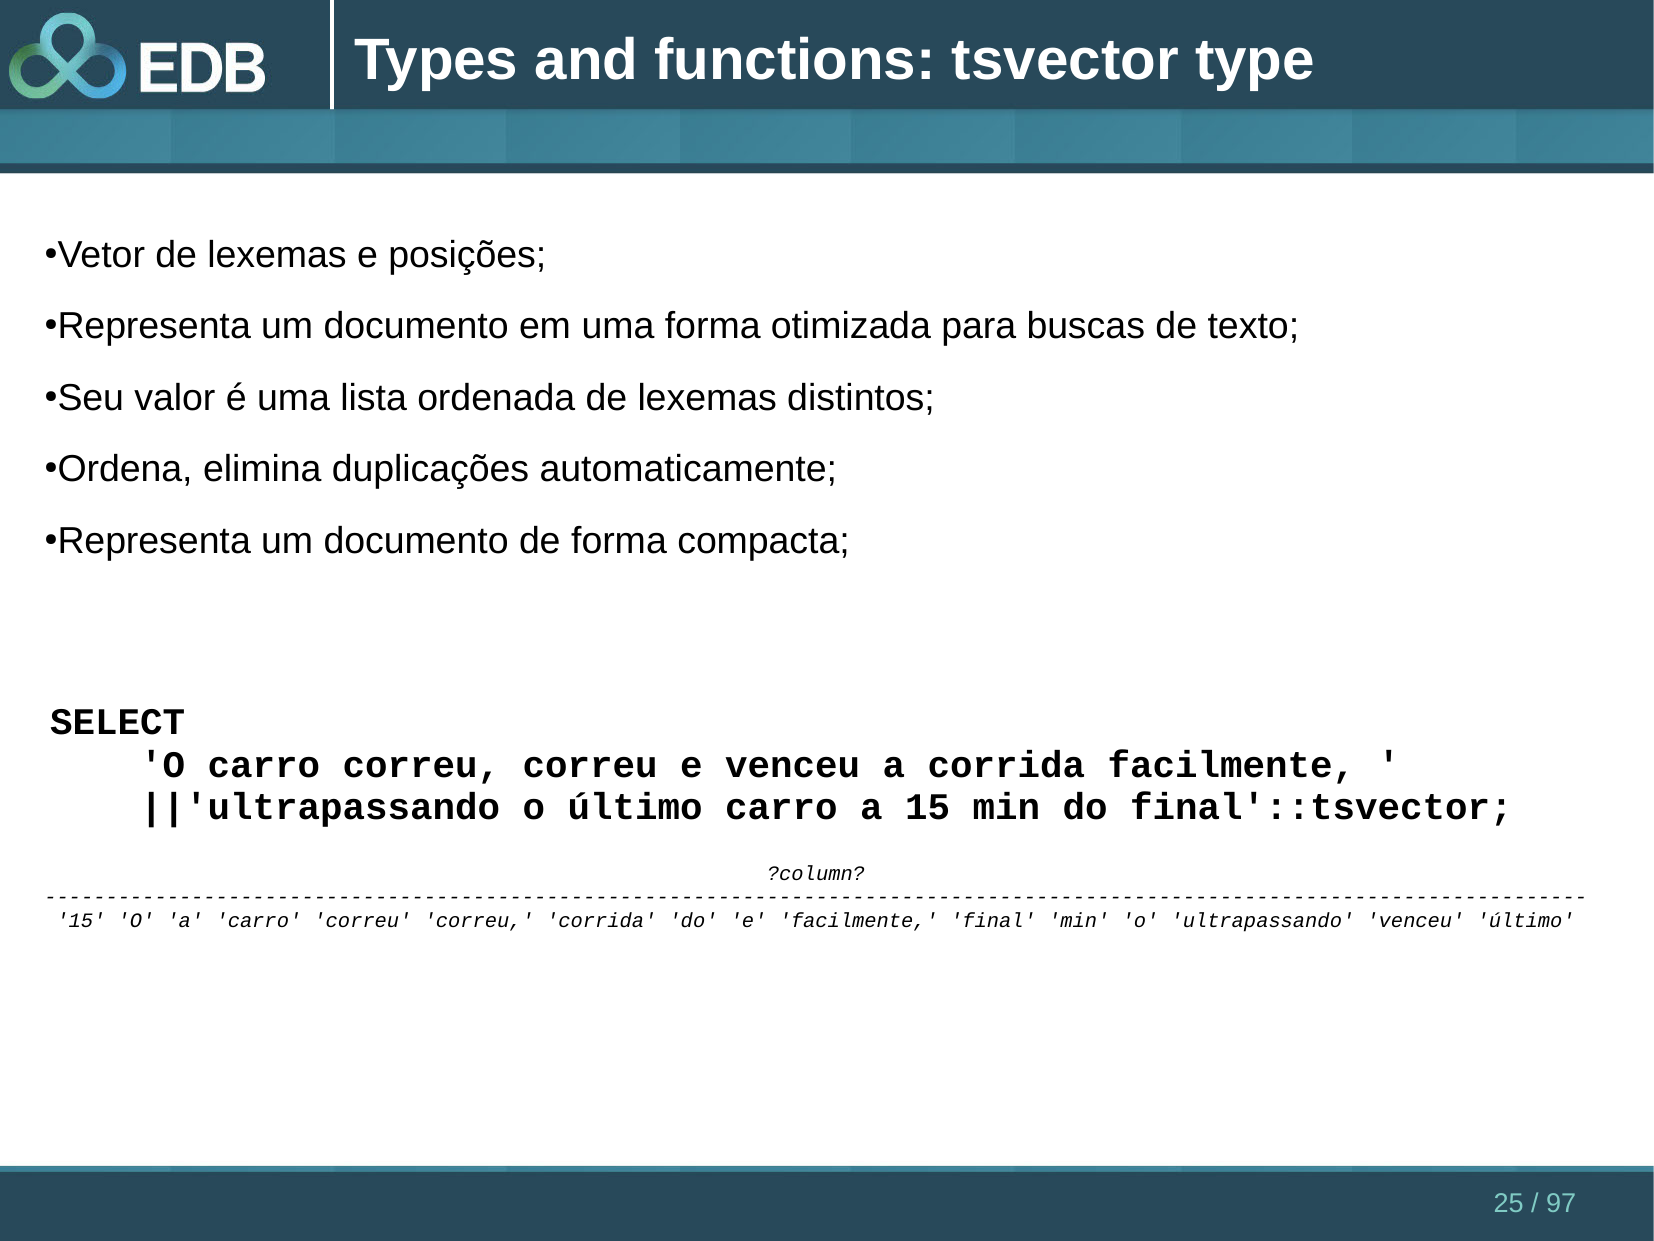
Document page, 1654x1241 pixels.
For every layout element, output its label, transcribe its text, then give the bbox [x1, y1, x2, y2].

text_box SELECT 'O carro correu, correu e venceu a corrida facilmente, ' ||'ultrapassando o último carro a 15 min do final'::tsvector; [35, 696, 1595, 839]
picture [0, 0, 1654, 1241]
text_box ?column? ------------------------------------------------------------------------------------------------------------------------------ '15' 'O' 'a' 'carro' 'correu' 'correu,' 'corrida' 'do' 'e' 'facilmente,' 'final' 'min' 'o' 'ultrapassando' 'venceu' 'último' [29, 856, 1625, 958]
title Types and functions: tsvector type [354, 26, 1595, 92]
text_box Vetor de lexemas e posições; Representa um documento em uma forma otimizada para buscas de texto; Seu valor é uma lista ordenada de lexemas distintos; Ordena, elimina duplicações automaticamente; Representa um documento de forma compacta; [29, 226, 1595, 569]
